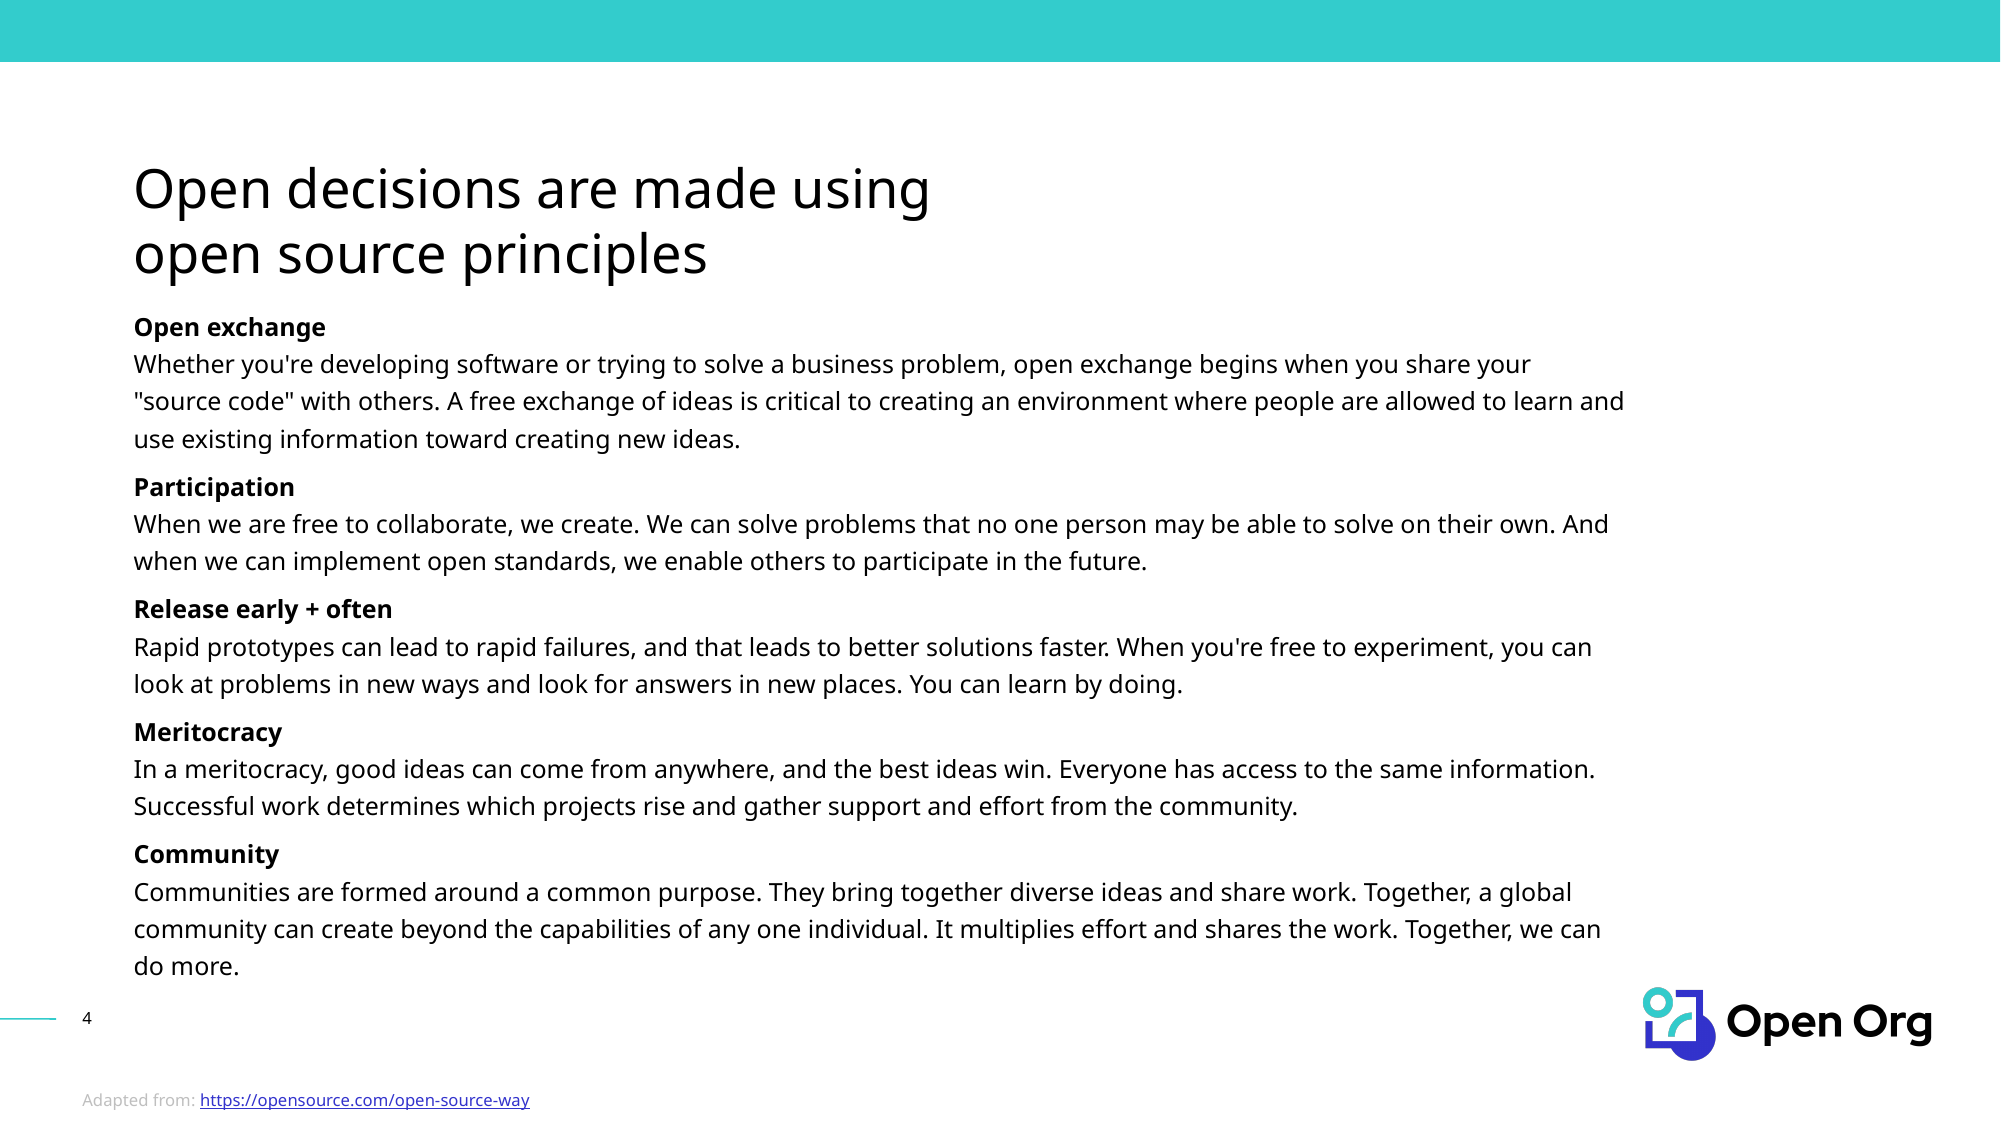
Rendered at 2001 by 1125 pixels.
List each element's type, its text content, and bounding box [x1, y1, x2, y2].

list Open exchange Whether you're developing software or trying to solve a business problem, open exchange begins when you share your "source code" with others. A free exchange of ideas is critical to creating an environment where people are allowed to learn and use existing information toward creating new ideas. Participation When we are free to collaborate, we create. We can solve problems that no one person may be able to solve on their own. And when we can implement open standards, we enable others to participate in the future. Release early + often Rapid prototypes can lead to rapid failures, and that leads to better solutions faster. When you're free to experiment, you can look at problems in new ways and look for answers in new places. You can learn by doing. Meritocracy In a meritocracy, good ideas can come from anywhere, and the best ideas win. Everyone has access to the same information. Successful work determines which projects rise and gather support and effort from the community. Community Communities are formed around a common purpose. They bring together diverse ideas and share work. Together, a global community can create beyond the capabilities of any one individual. It multiplies effort and shares the work. Together, we can do more. [133, 348, 1628, 937]
title Open decisions are made using open source principles [133, 173, 1628, 265]
picture [1642, 986, 1932, 1062]
slide_number 1 [82, 978, 124, 1059]
list Adapted from: https://opensource.com/open-source-way [82, 1049, 1205, 1113]
